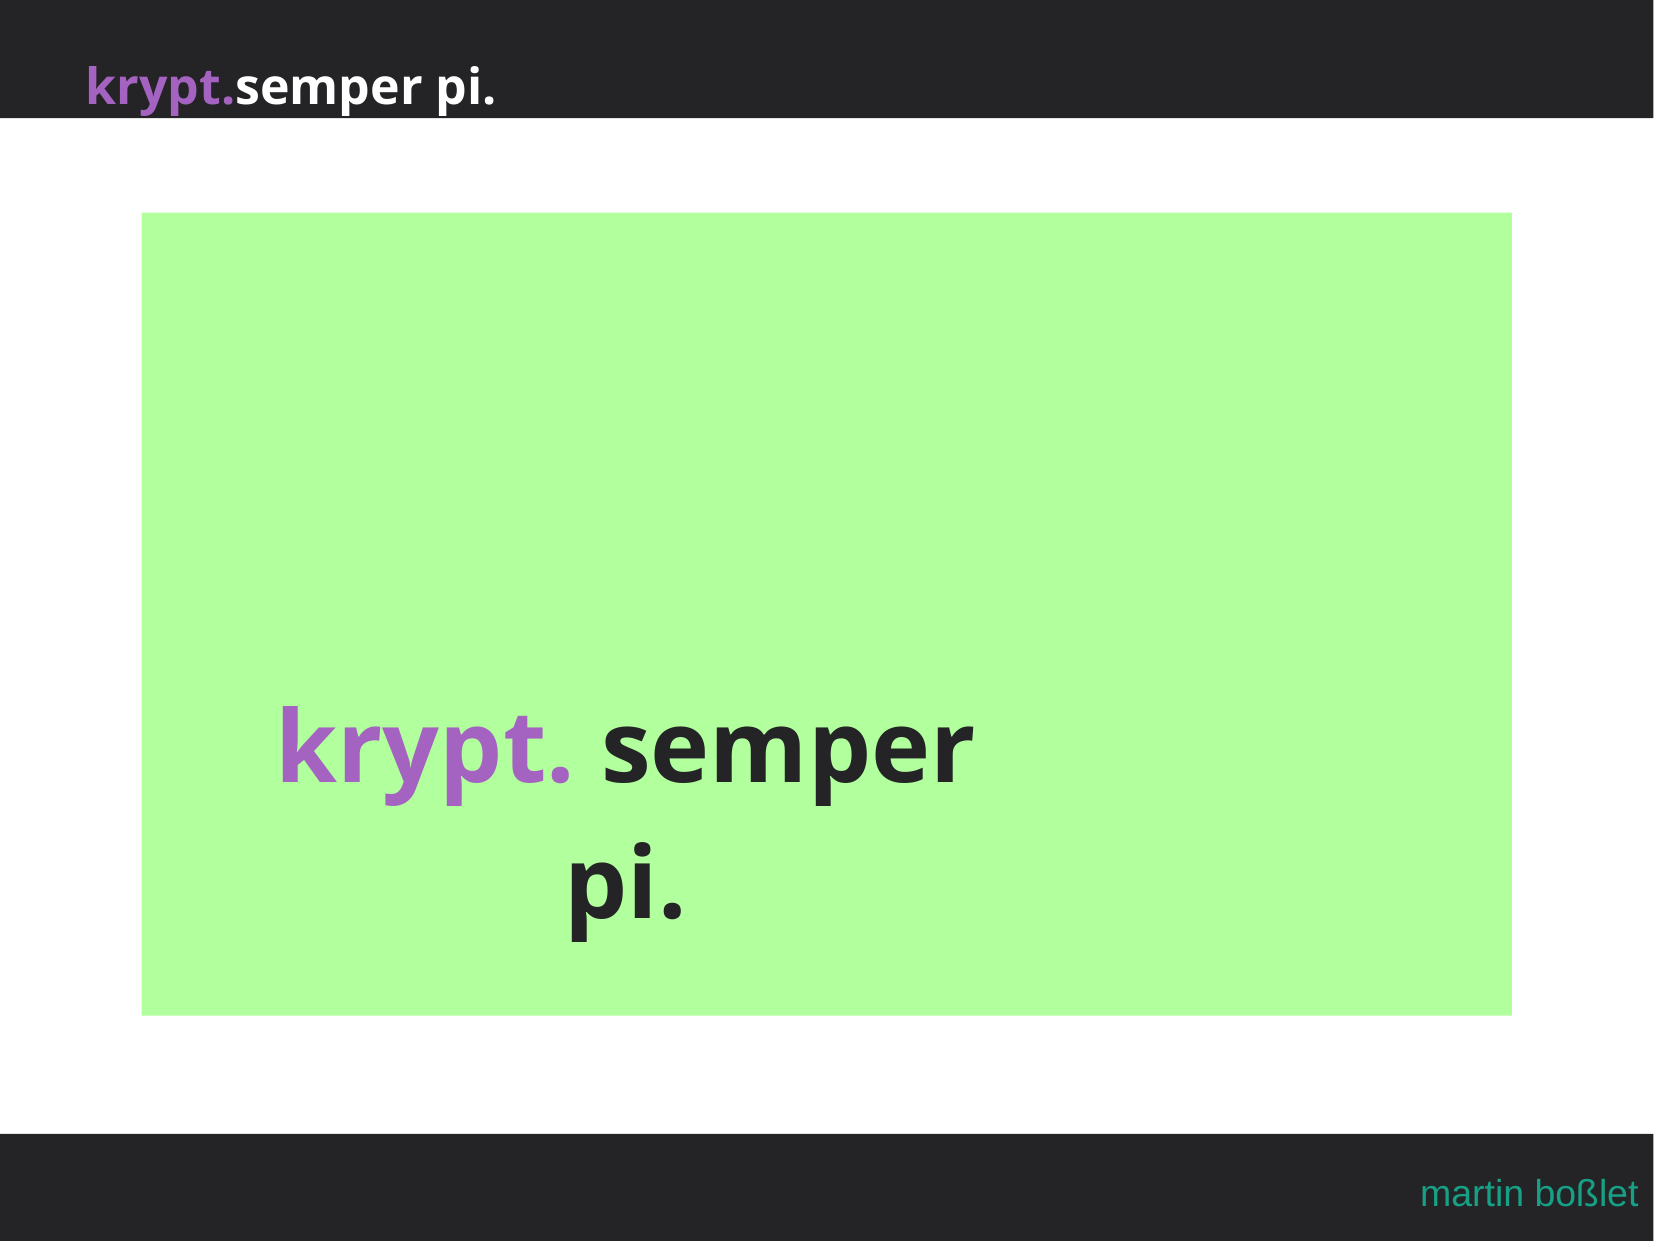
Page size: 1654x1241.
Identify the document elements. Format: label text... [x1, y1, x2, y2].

text_box [141, 212, 1512, 1016]
text_box krypt. semper pi. [212, 668, 1040, 804]
text_box [0, 0, 1654, 119]
text_box krypt.semper pi. [70, 43, 544, 119]
text_box martin boßlet [0, 1133, 1654, 1241]
